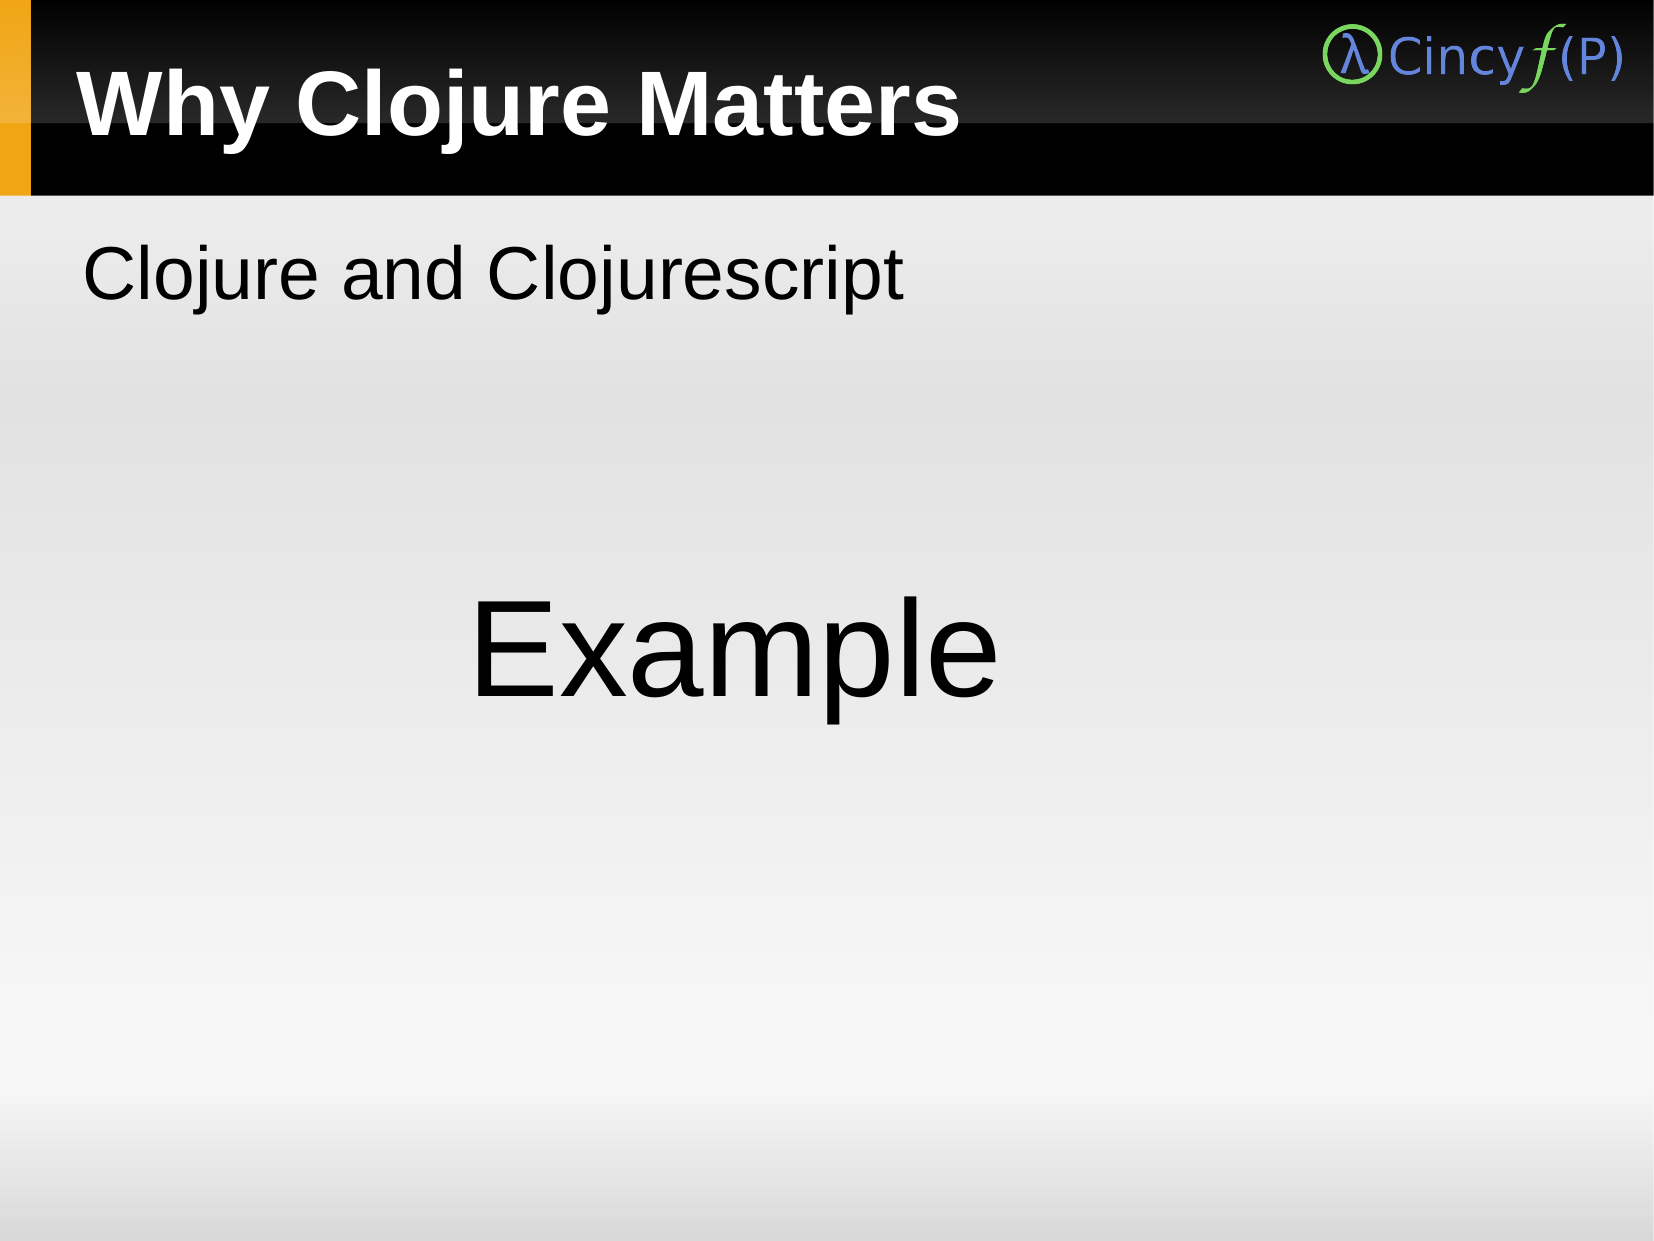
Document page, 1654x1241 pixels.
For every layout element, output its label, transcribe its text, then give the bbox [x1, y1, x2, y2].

title Why Clojure Matters [76, 0, 1565, 208]
list Clojure and Clojurescript Example [82, 231, 1388, 1036]
picture [0, 0, 1654, 1241]
